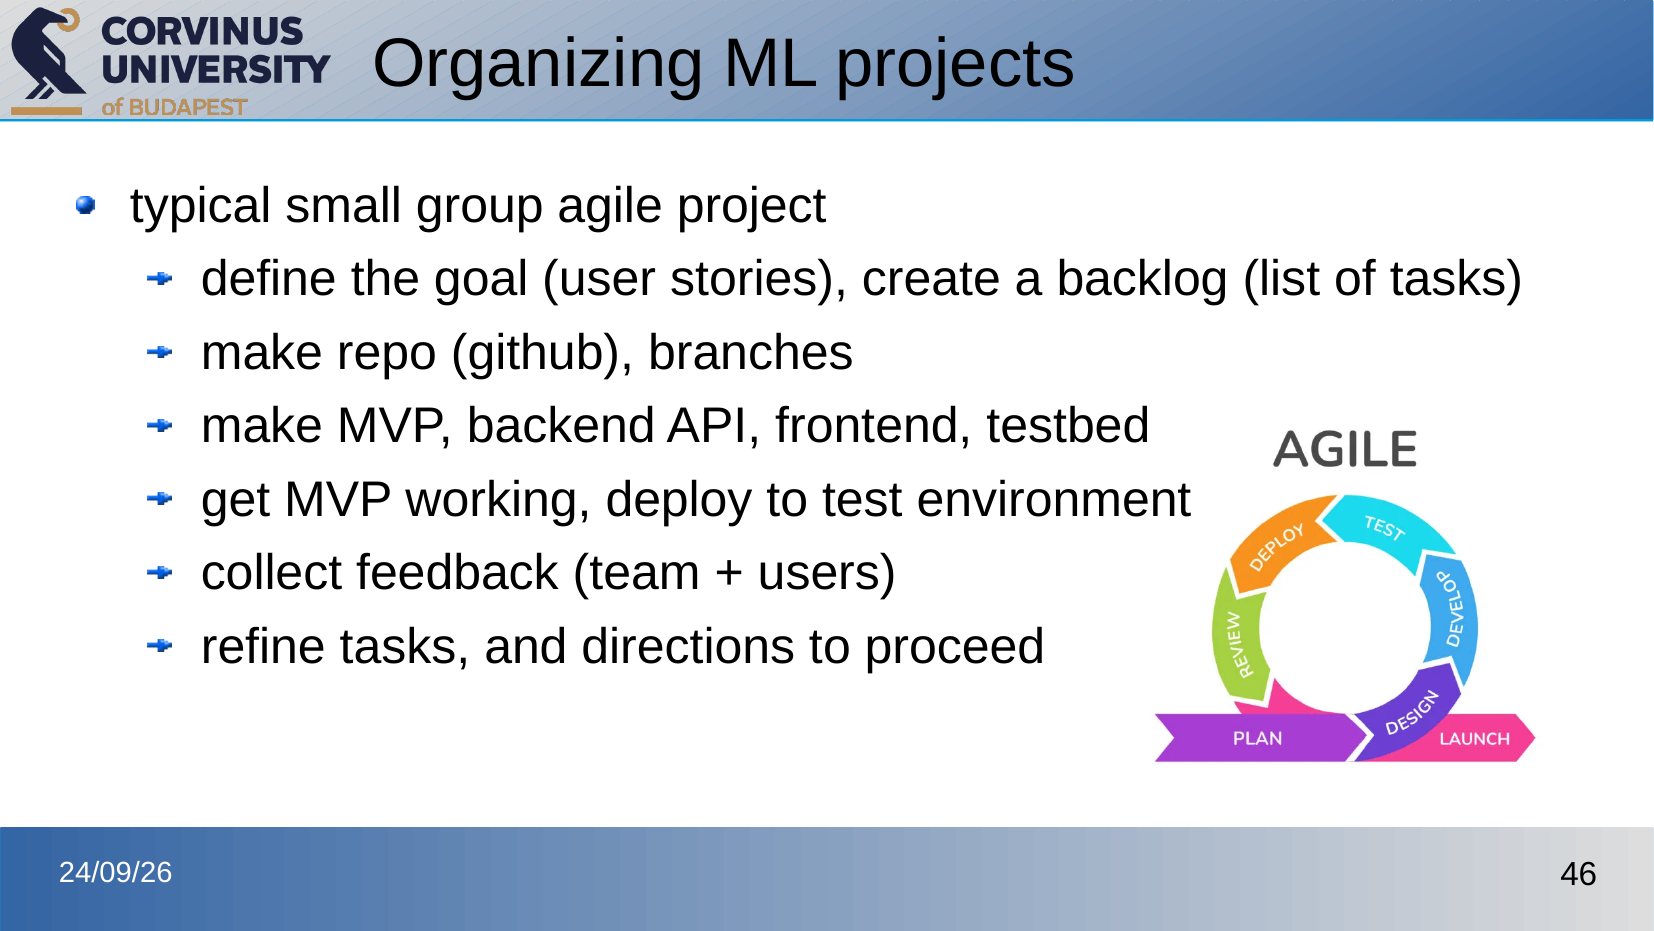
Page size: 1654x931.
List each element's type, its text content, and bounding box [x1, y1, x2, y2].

list typical small group agile project define the goal (user stories), create a backlog (list of tasks) make repo (github), branches make MVP, backend API, frontend, testbed get MVP working, deploy to test environment collect feedback (team + users) refine tasks, and directions to proceed [59, 177, 1595, 768]
title Organizing ML projects [372, 23, 1625, 103]
picture [1009, 413, 1654, 786]
picture [11, 7, 331, 115]
